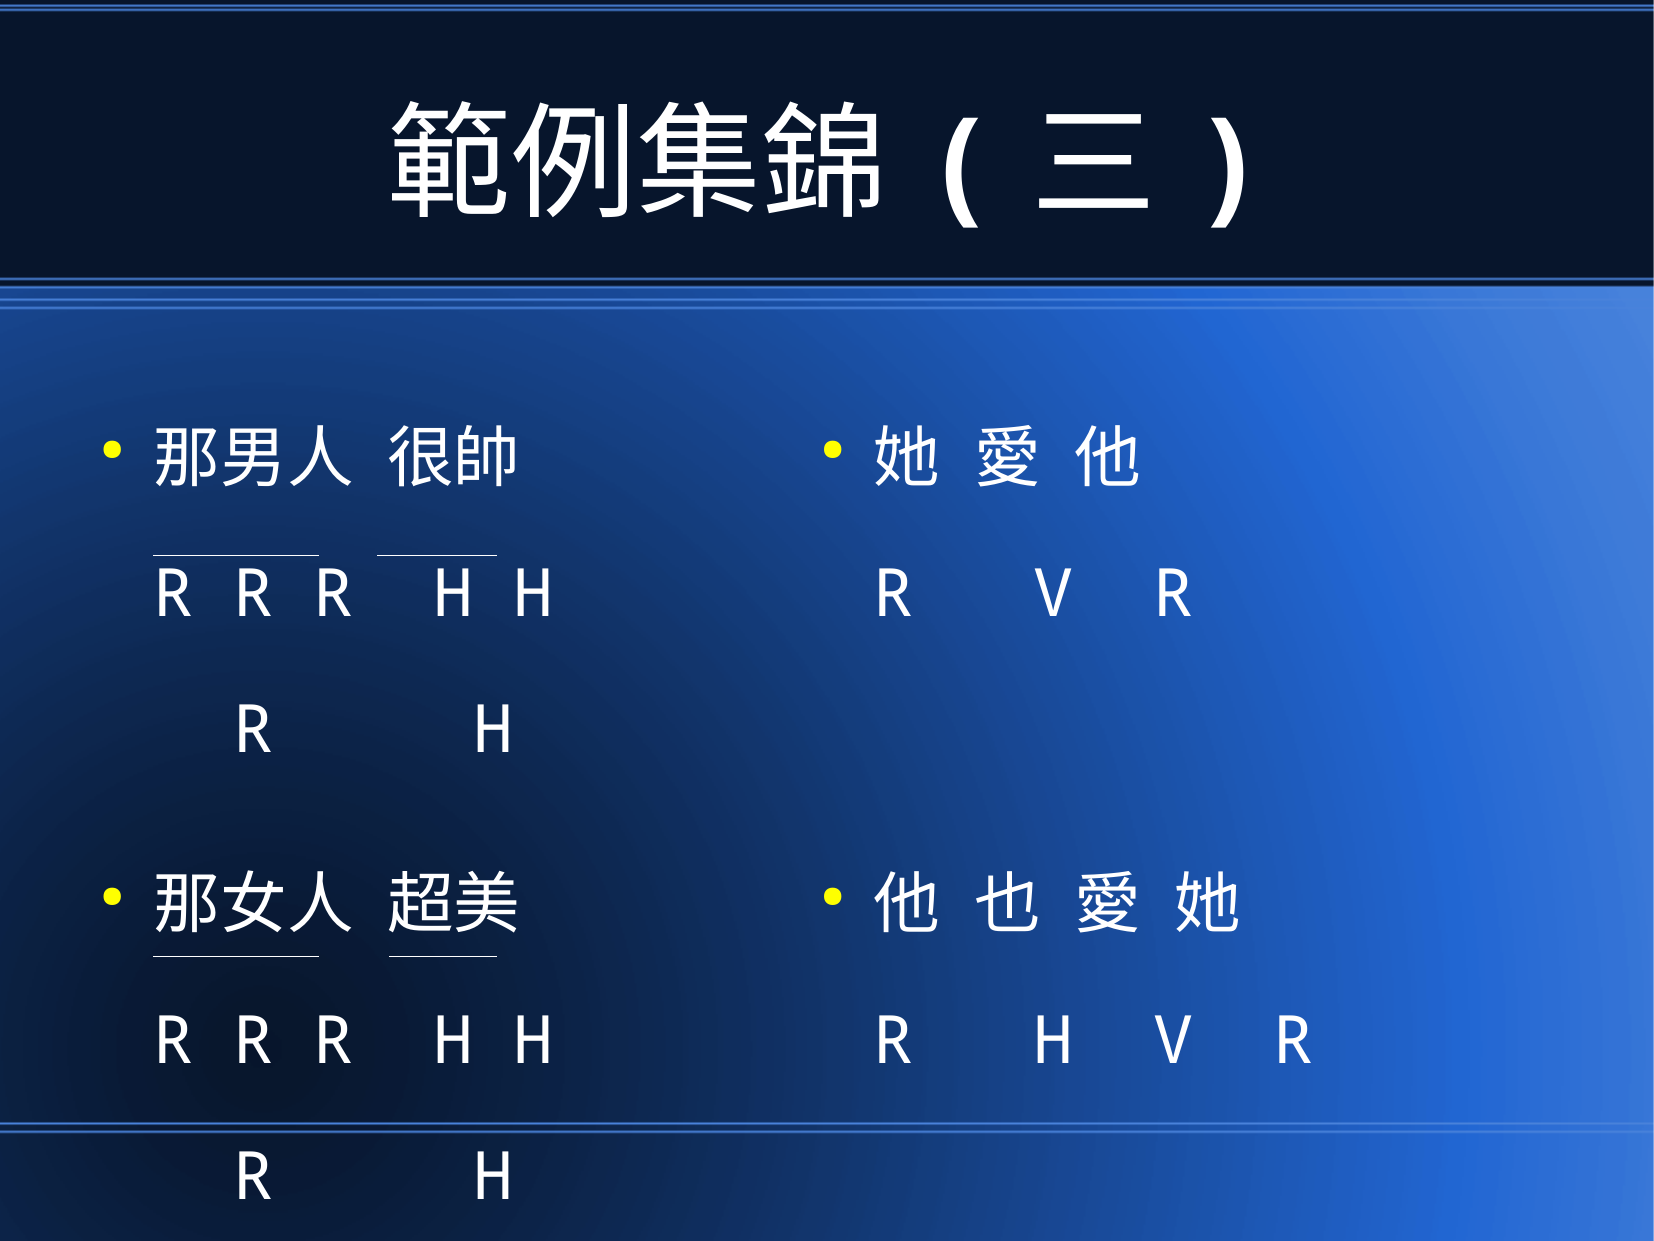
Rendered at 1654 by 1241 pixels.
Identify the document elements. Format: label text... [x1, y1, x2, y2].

picture [0, 0, 1654, 1241]
list 她 愛 他 R V R 他 也 愛 她 R H V R [803, 355, 1477, 1099]
title 範例集錦(三) [82, 49, 1571, 257]
list 那男人 很帥 R R R H H R H 那女人 超美 R R R H H R H [82, 355, 756, 1099]
